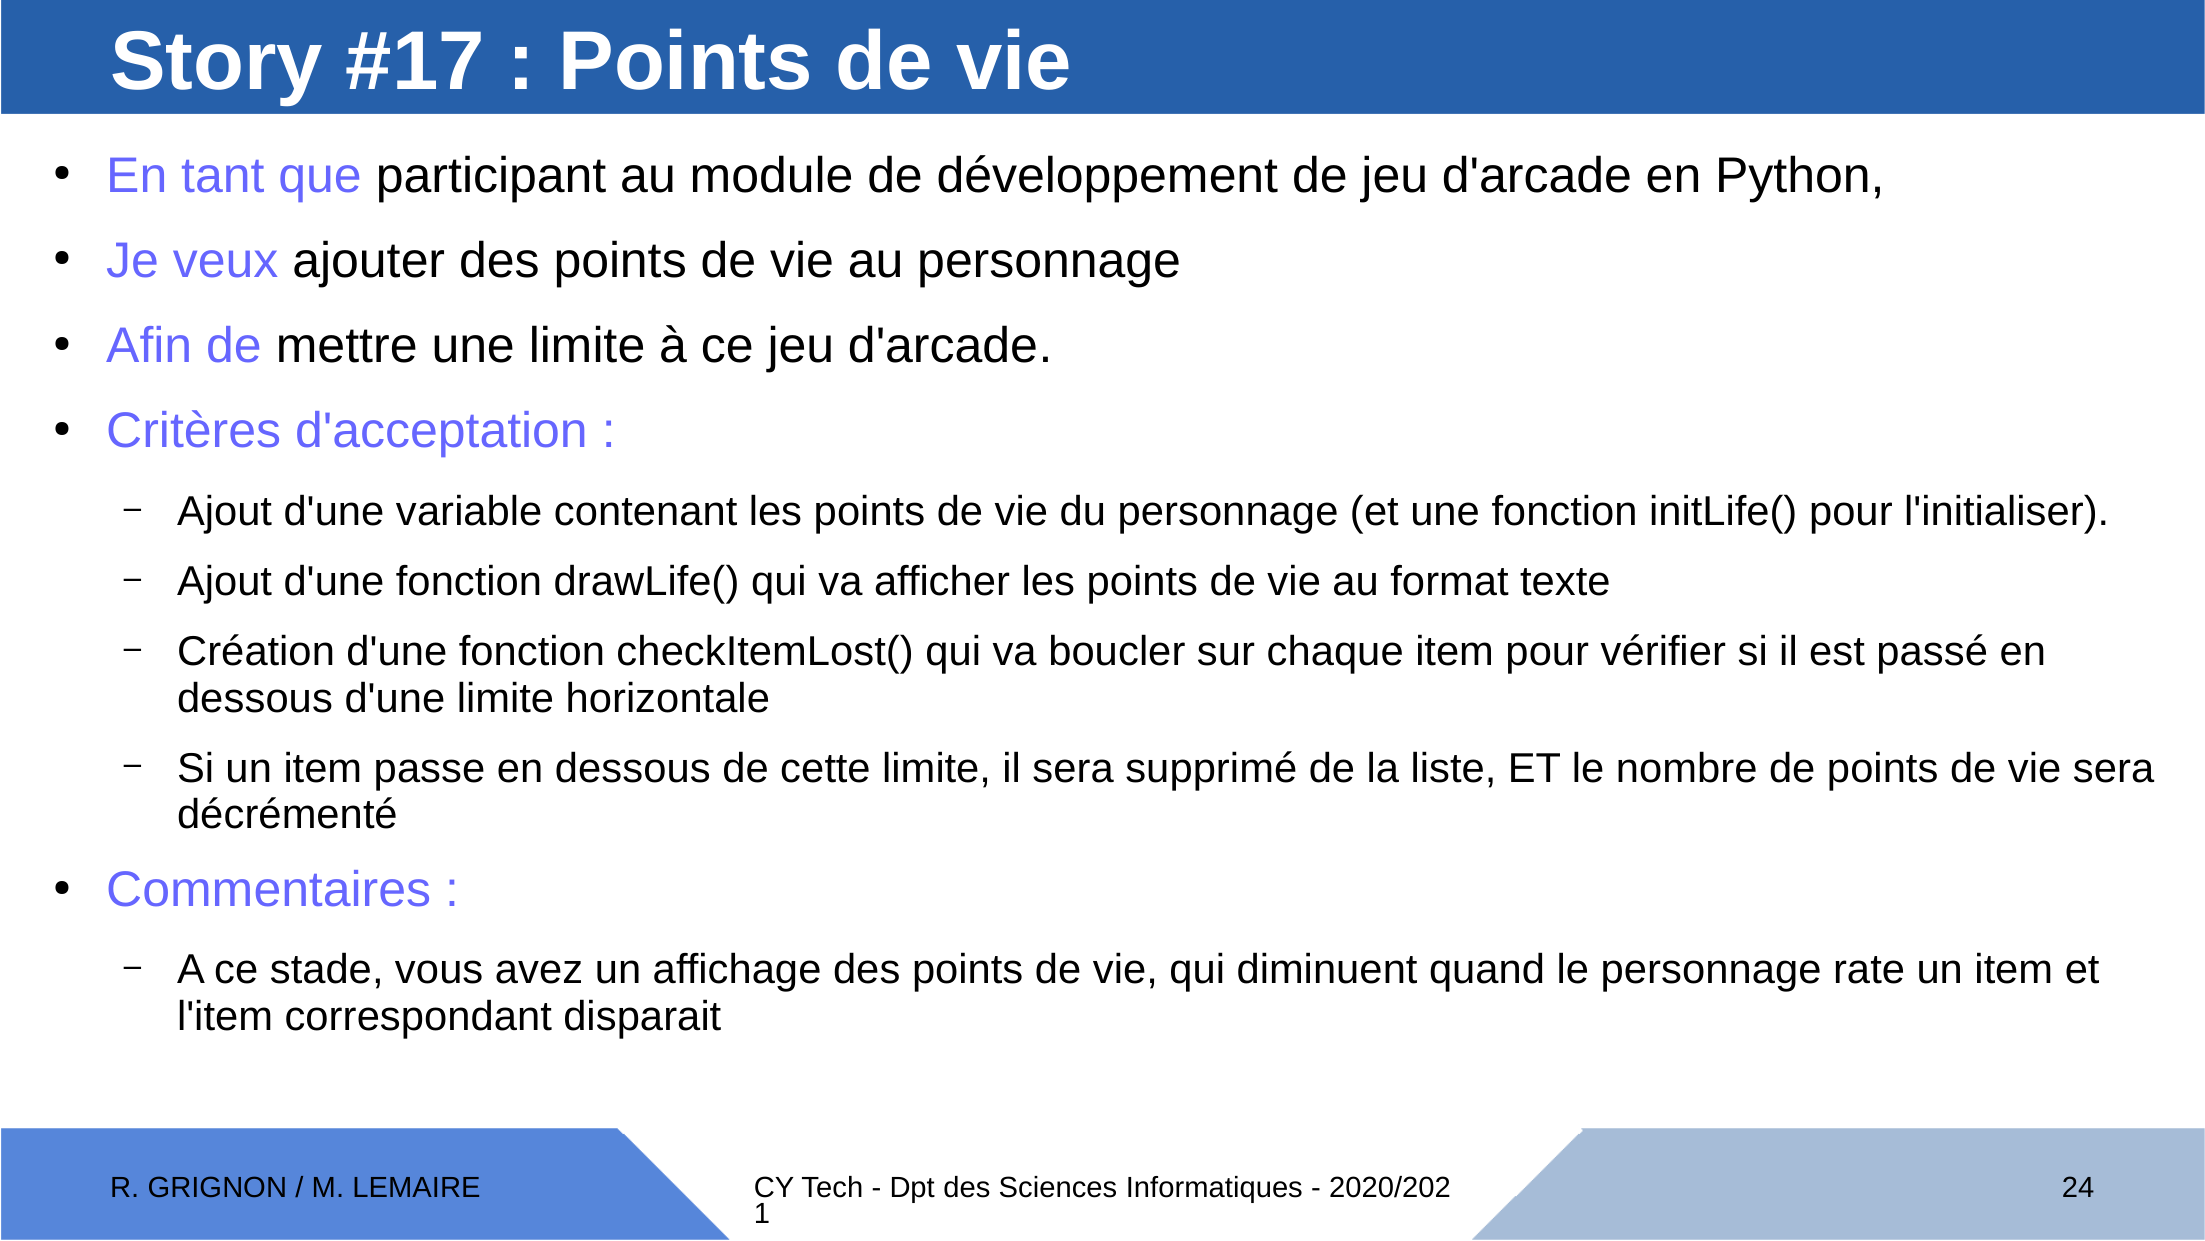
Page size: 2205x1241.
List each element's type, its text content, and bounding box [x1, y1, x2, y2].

title Story #17 : Points de vie [110, 49, 2095, 217]
picture [0, 0, 2205, 1241]
list En tant que participant au module de développement de jeu d'arcade en Python, Je veux ajouter des points de vie au personnage Afin de mettre une limite à ce jeu d'arcade. Critères d'acceptation : Ajout d'une variable contenant les points de vie du personnage (et une fonction initLife() pour l'initialiser). Ajout d'une fonction drawLife() qui va afficher les points de vie au format texte Création d'une fonction checkItemLost() qui va boucler sur chaque item pour vérifier si il est passé en dessous d'une limite horizontale Si un item passe en dessous de cette limite, il sera supprimé de la liste, ET le nombre de points de vie sera décrémenté Commentaires : A ce stade, vous avez un affichage des points de vie, qui diminuent quand le personnage rate un item et l'item correspondant disparait [35, 217, 2186, 1087]
